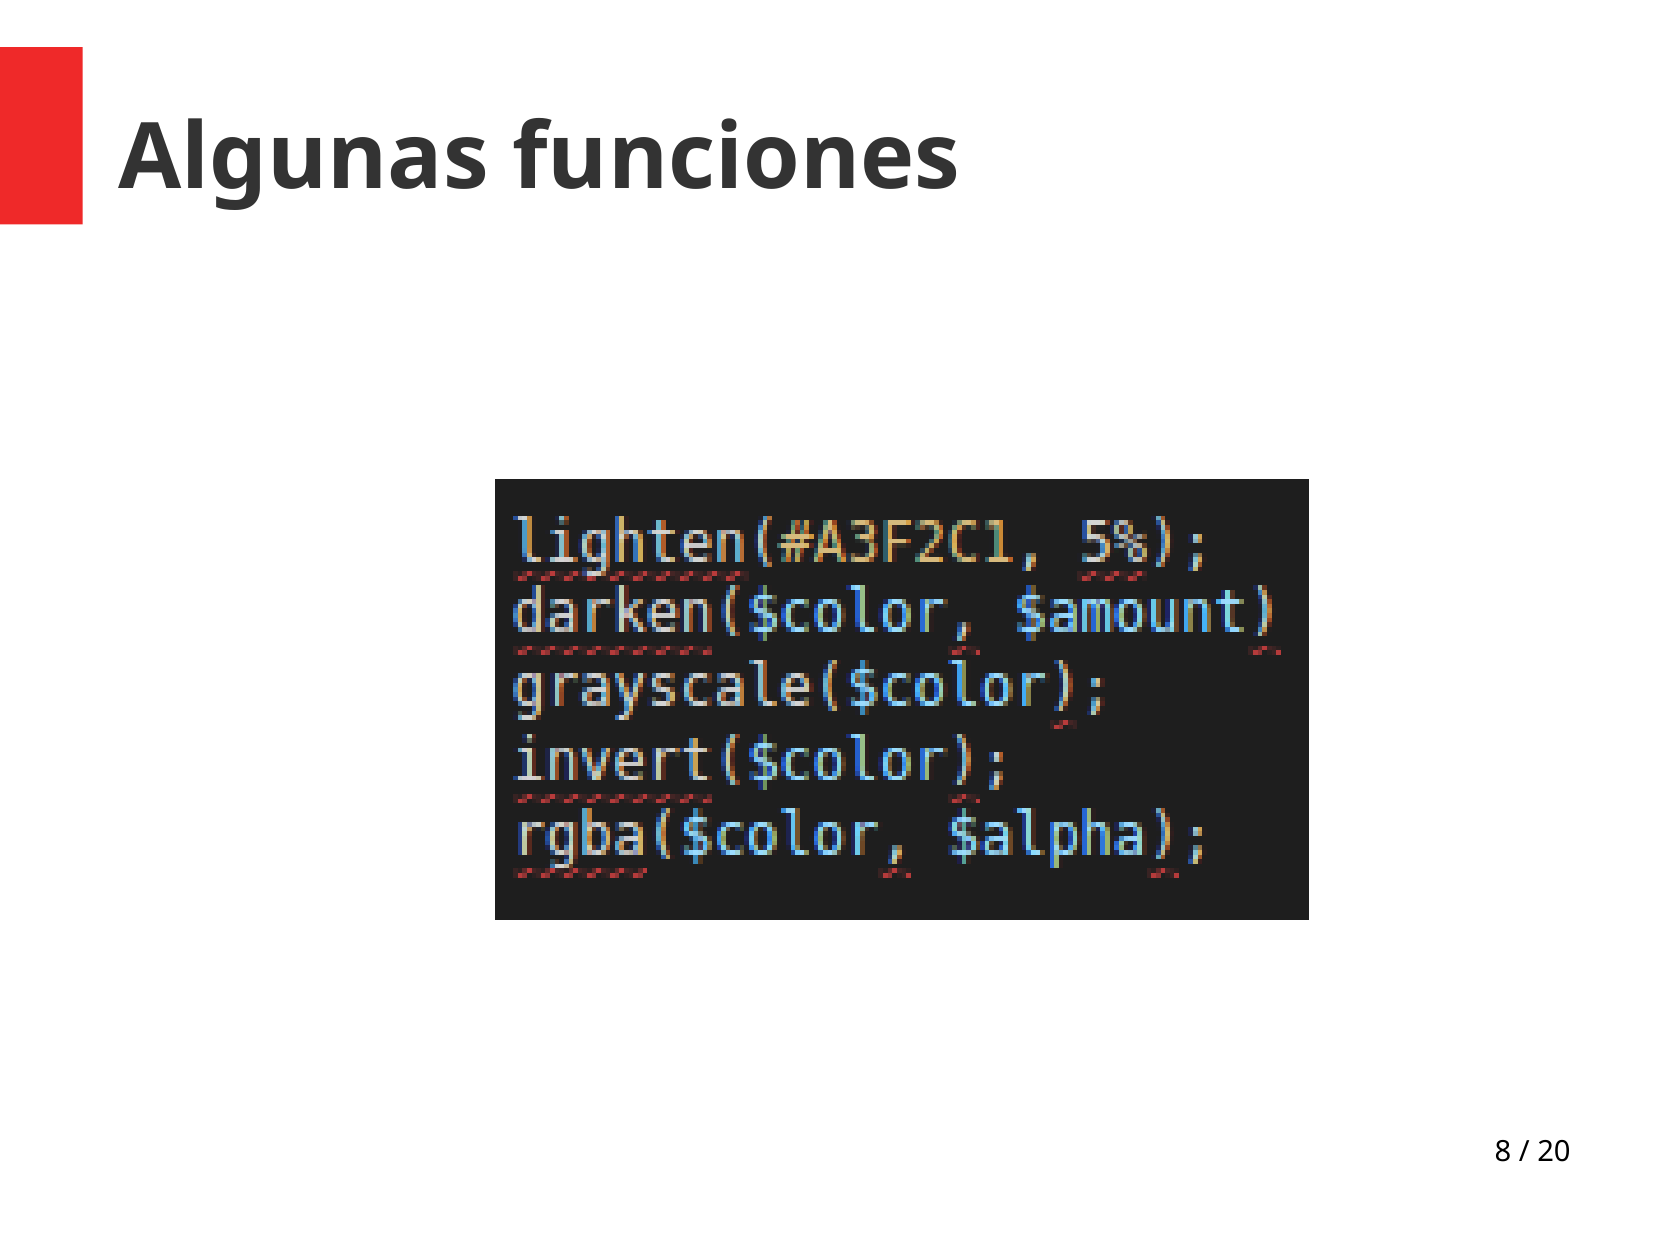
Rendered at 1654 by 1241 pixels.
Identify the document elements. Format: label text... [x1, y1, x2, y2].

title Algunas funciones [118, 49, 1571, 257]
picture [495, 479, 1309, 920]
